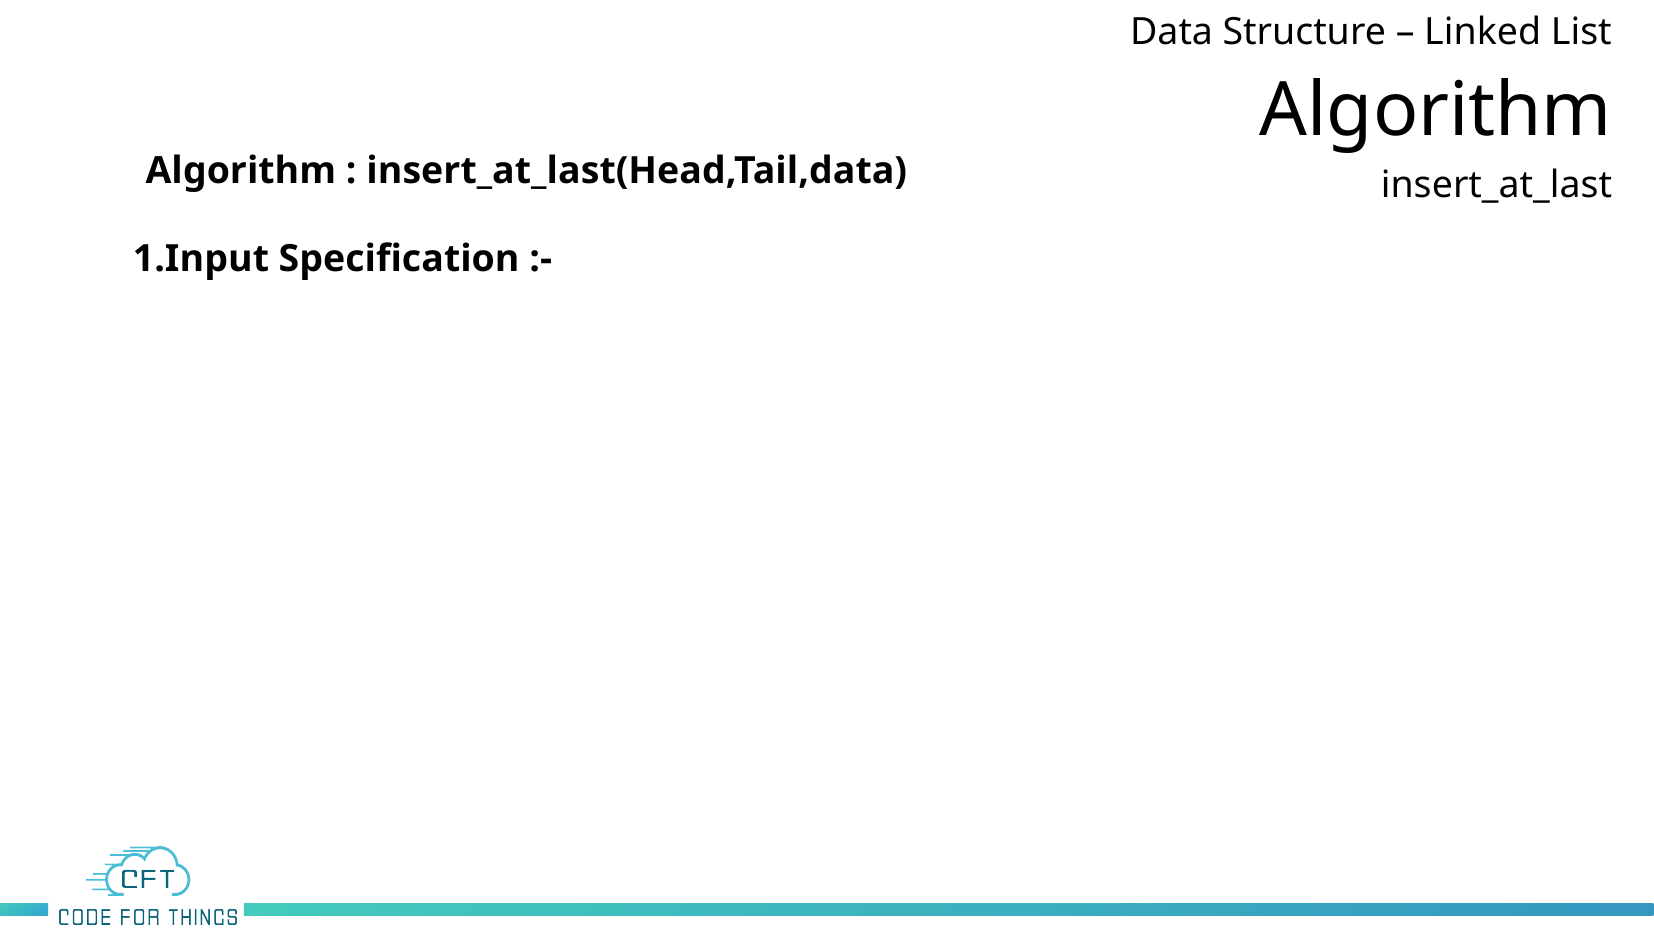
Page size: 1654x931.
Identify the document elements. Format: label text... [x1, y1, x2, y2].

text_box 1.Input Specification :- [118, 224, 662, 292]
title Data Structure – Linked List Algorithm insert_at_last [1093, 0, 1613, 216]
picture [59, 846, 237, 925]
text_box Algorithm : insert_at_last(Head,Tail,data) [130, 136, 1033, 203]
